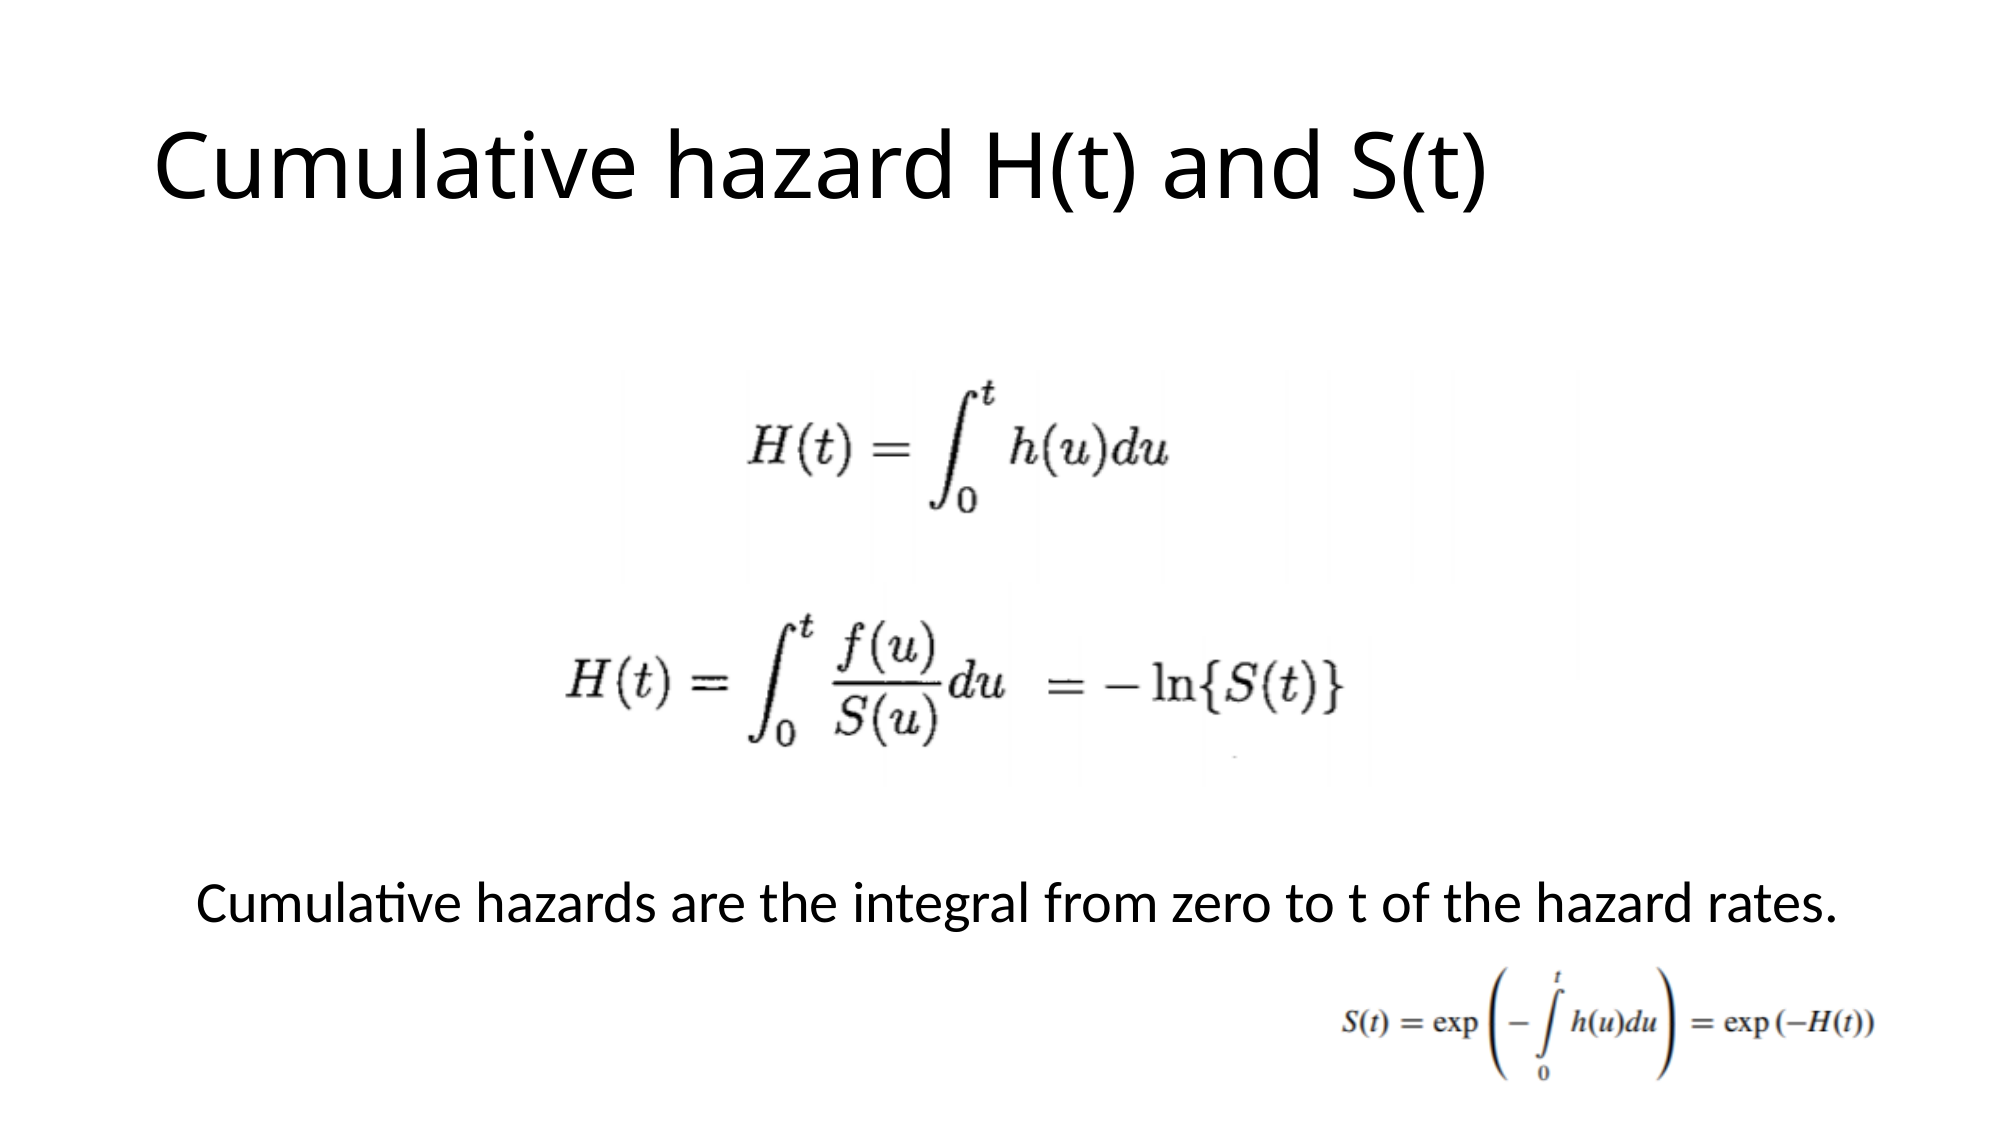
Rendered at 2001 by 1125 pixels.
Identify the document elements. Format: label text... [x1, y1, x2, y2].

text_box Cumulative hazards are the integral from zero to t of the hazard rates. [181, 856, 1907, 988]
picture [383, 370, 1583, 815]
picture [1310, 946, 1937, 1112]
title Cumulative hazard H(t) and S(t) [137, 59, 1863, 278]
